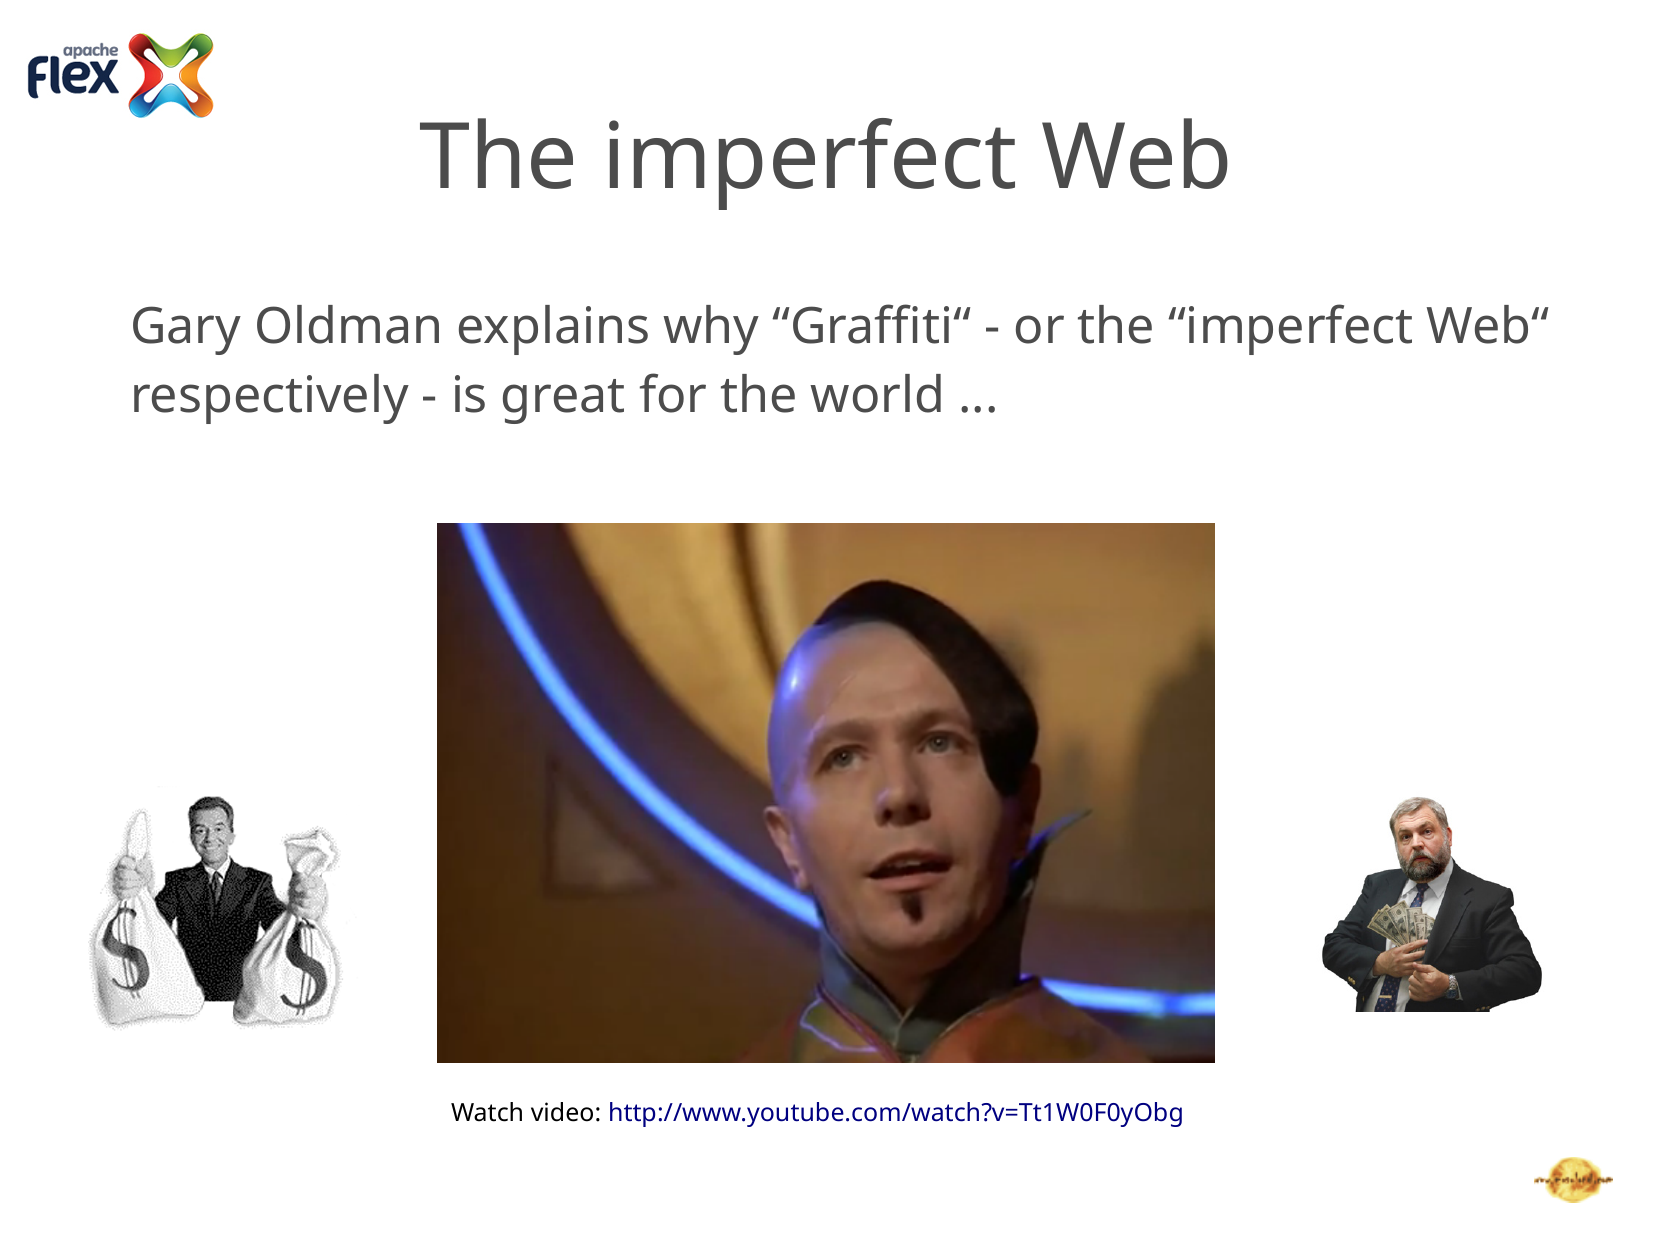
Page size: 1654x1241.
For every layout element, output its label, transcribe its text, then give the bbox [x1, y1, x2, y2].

list Gary Oldman explains why “Graffiti“ - or the “imperfect Web“ respectively - is great for the world ... [82, 290, 1571, 473]
picture [25, 25, 215, 125]
picture [1534, 1157, 1613, 1203]
title The imperfect Web [82, 56, 1571, 250]
picture [88, 786, 360, 1034]
picture [1275, 791, 1569, 1012]
text_box Watch video: http://www.youtube.com/watch?v=Tt1W0F0yObg [389, 1087, 1247, 1133]
picture [437, 523, 1215, 1063]
